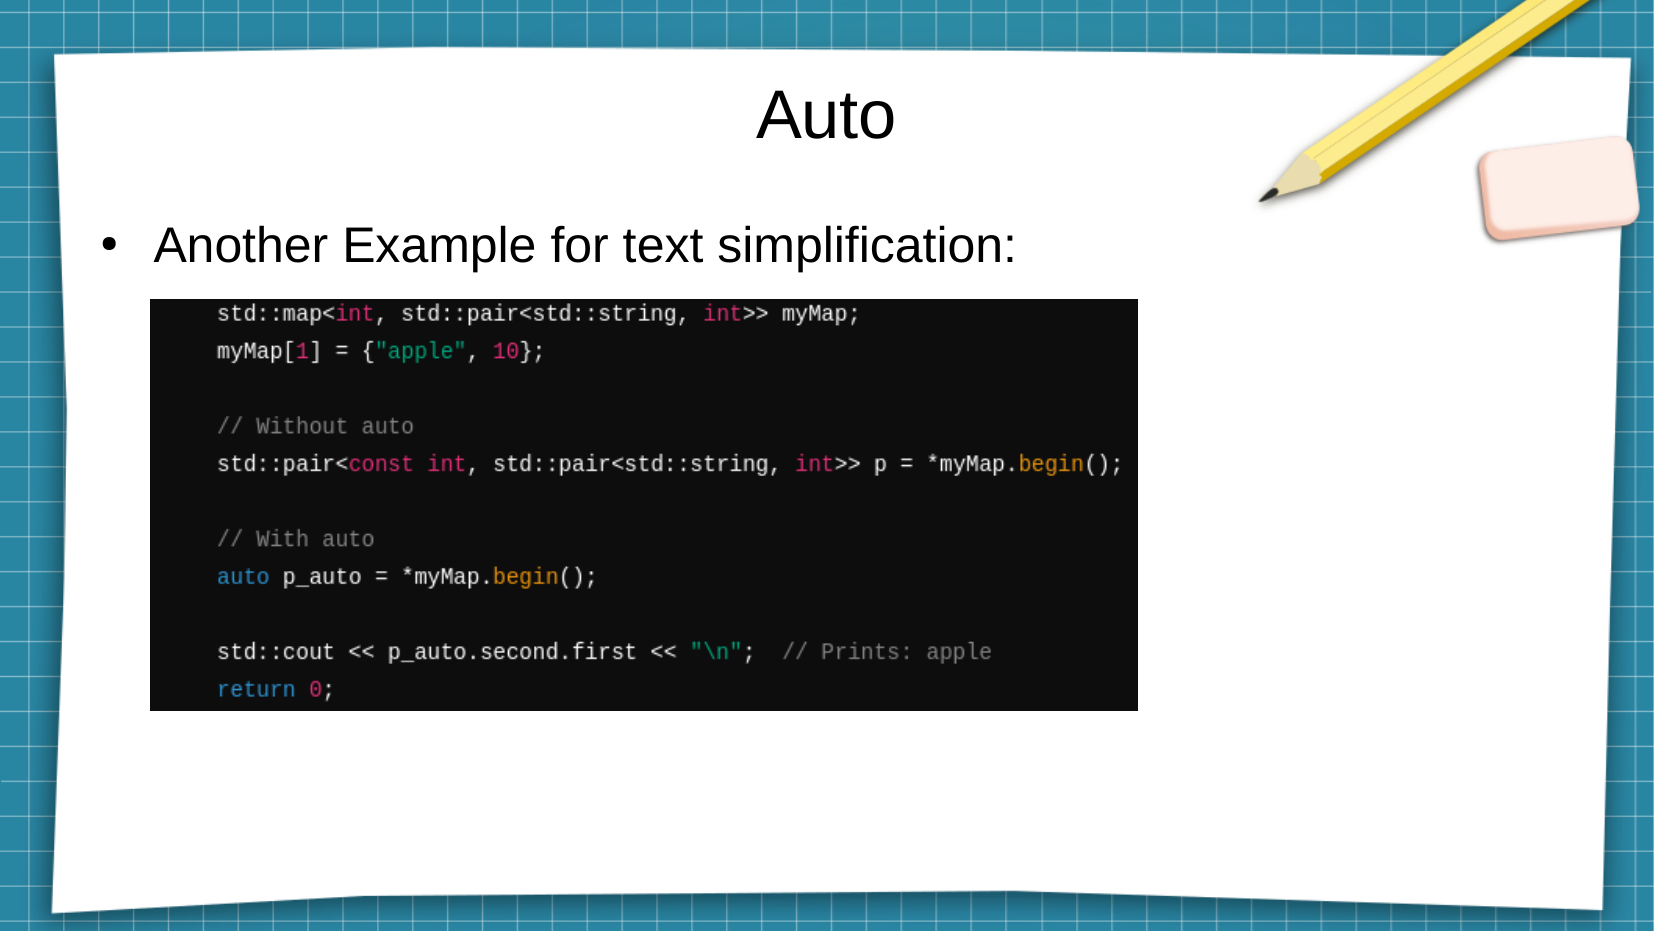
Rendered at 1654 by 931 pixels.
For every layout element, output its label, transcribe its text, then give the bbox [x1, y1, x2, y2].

picture [0, 0, 1654, 931]
list Another Example for text simplification: [82, 217, 1571, 758]
title Auto [82, 37, 1571, 193]
